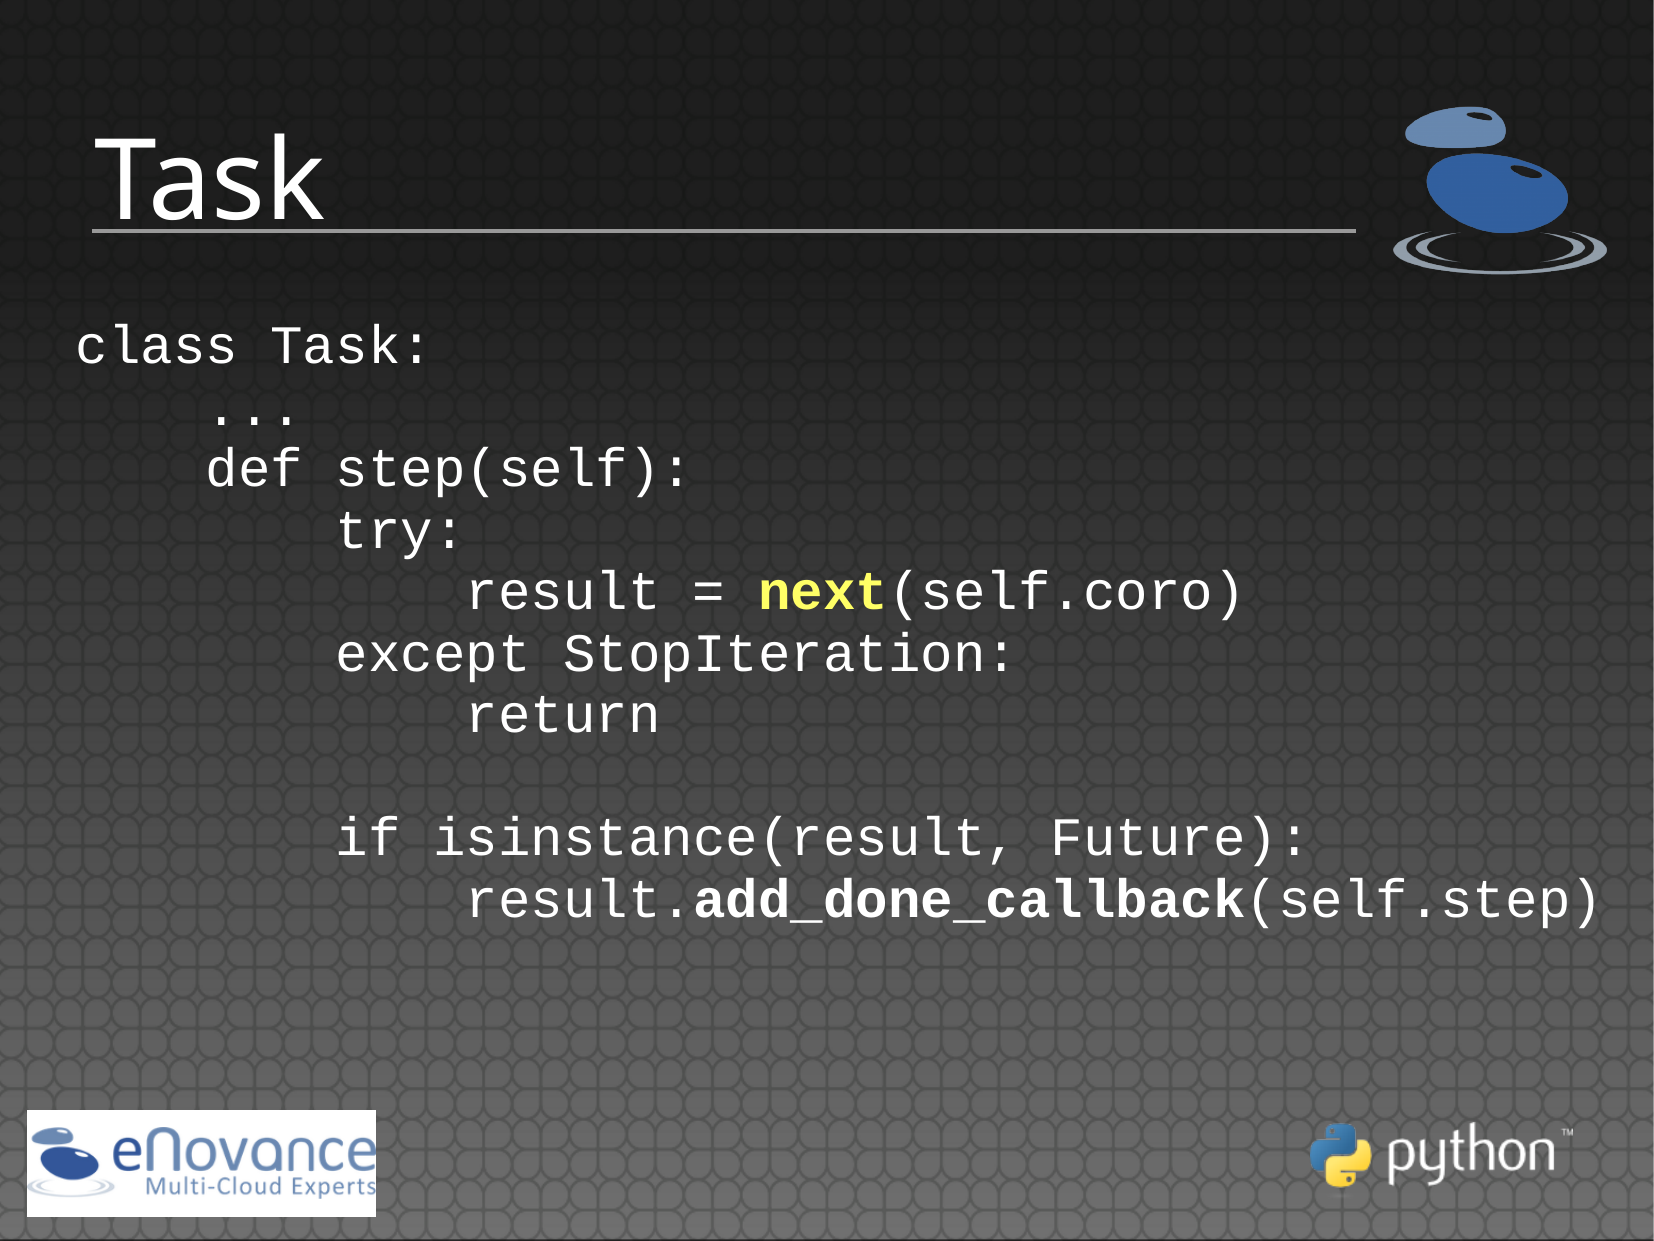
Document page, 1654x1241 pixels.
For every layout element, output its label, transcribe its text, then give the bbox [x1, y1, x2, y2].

title Task [94, 100, 1426, 251]
picture [0, 0, 1654, 1241]
text_box class Task: ... def step(self): try: result = next(self.coro) except StopIteration: return if isinstance(result, Future): result.add_done_callback(self.step) [61, 311, 1619, 941]
